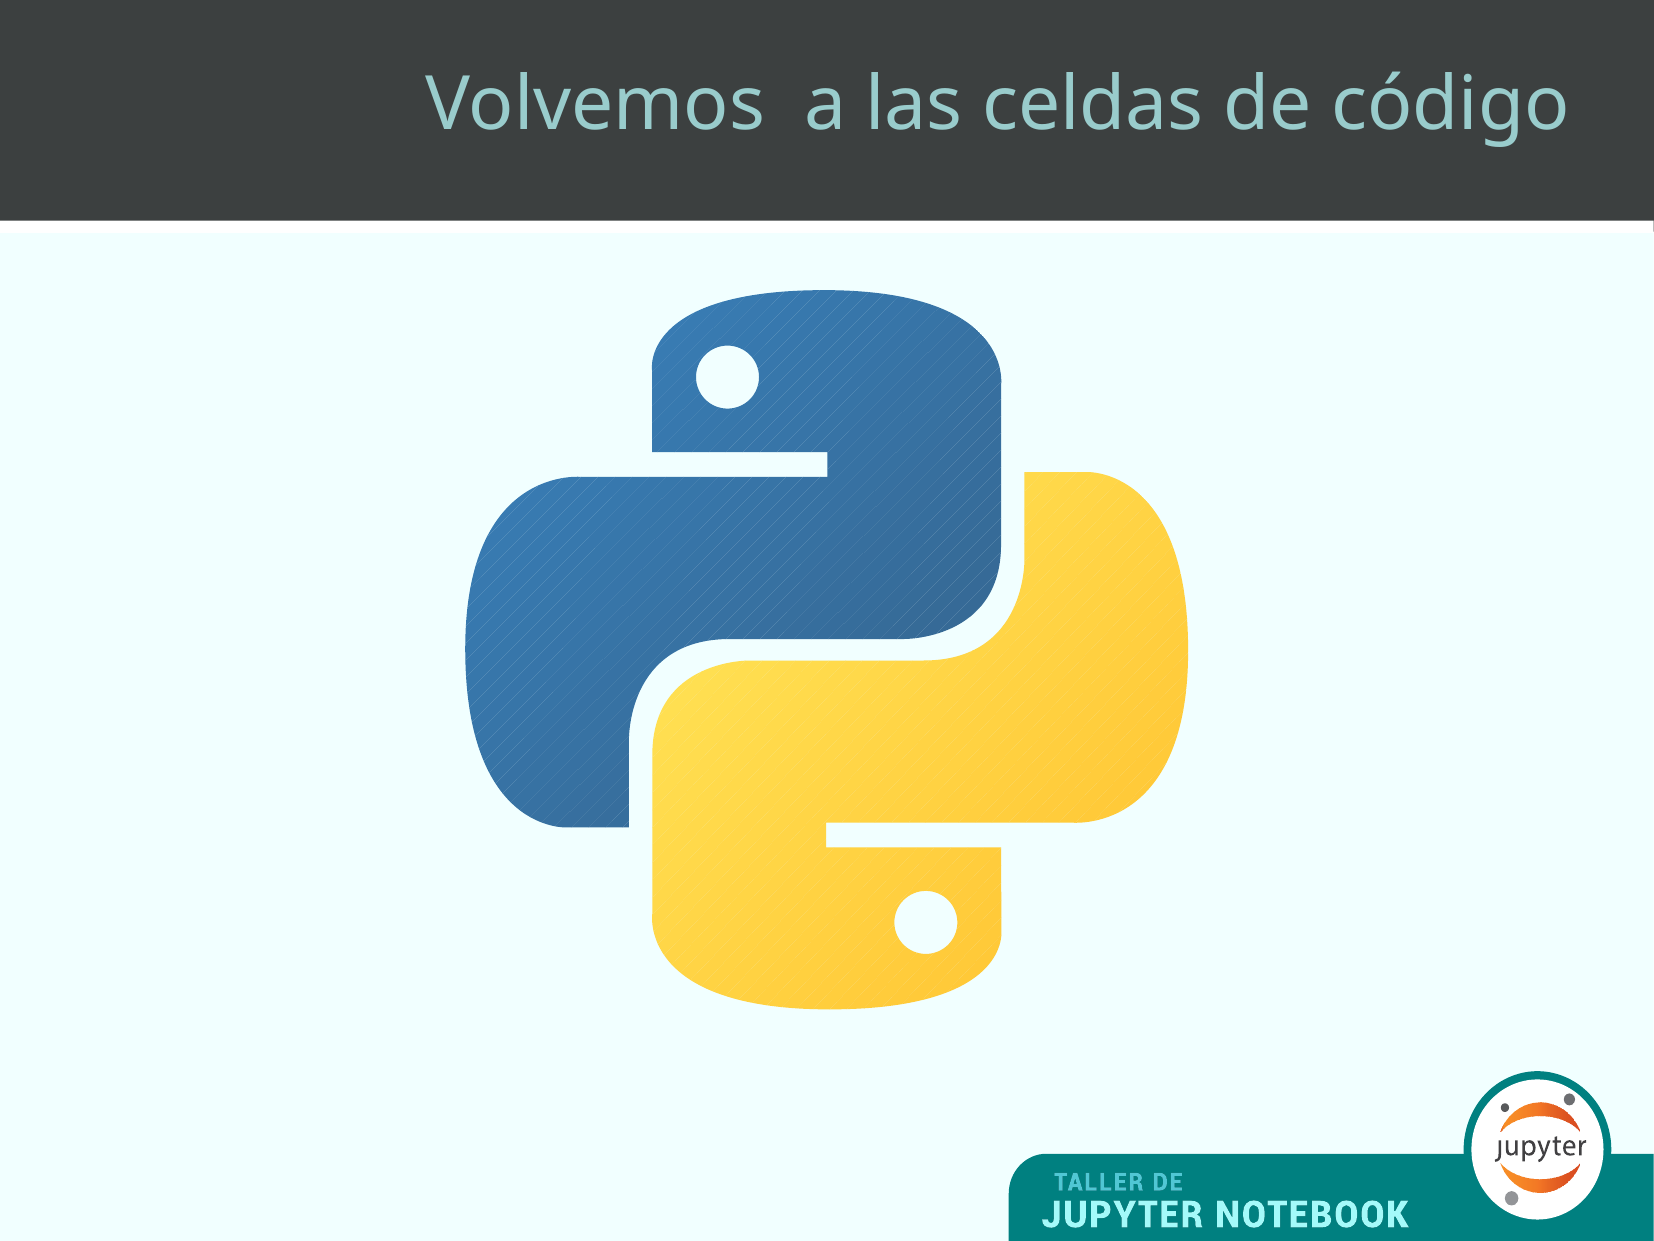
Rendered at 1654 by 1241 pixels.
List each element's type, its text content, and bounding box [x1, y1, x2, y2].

title Volvemos a las celdas de código [82, 49, 1571, 257]
picture [465, 290, 1189, 1010]
